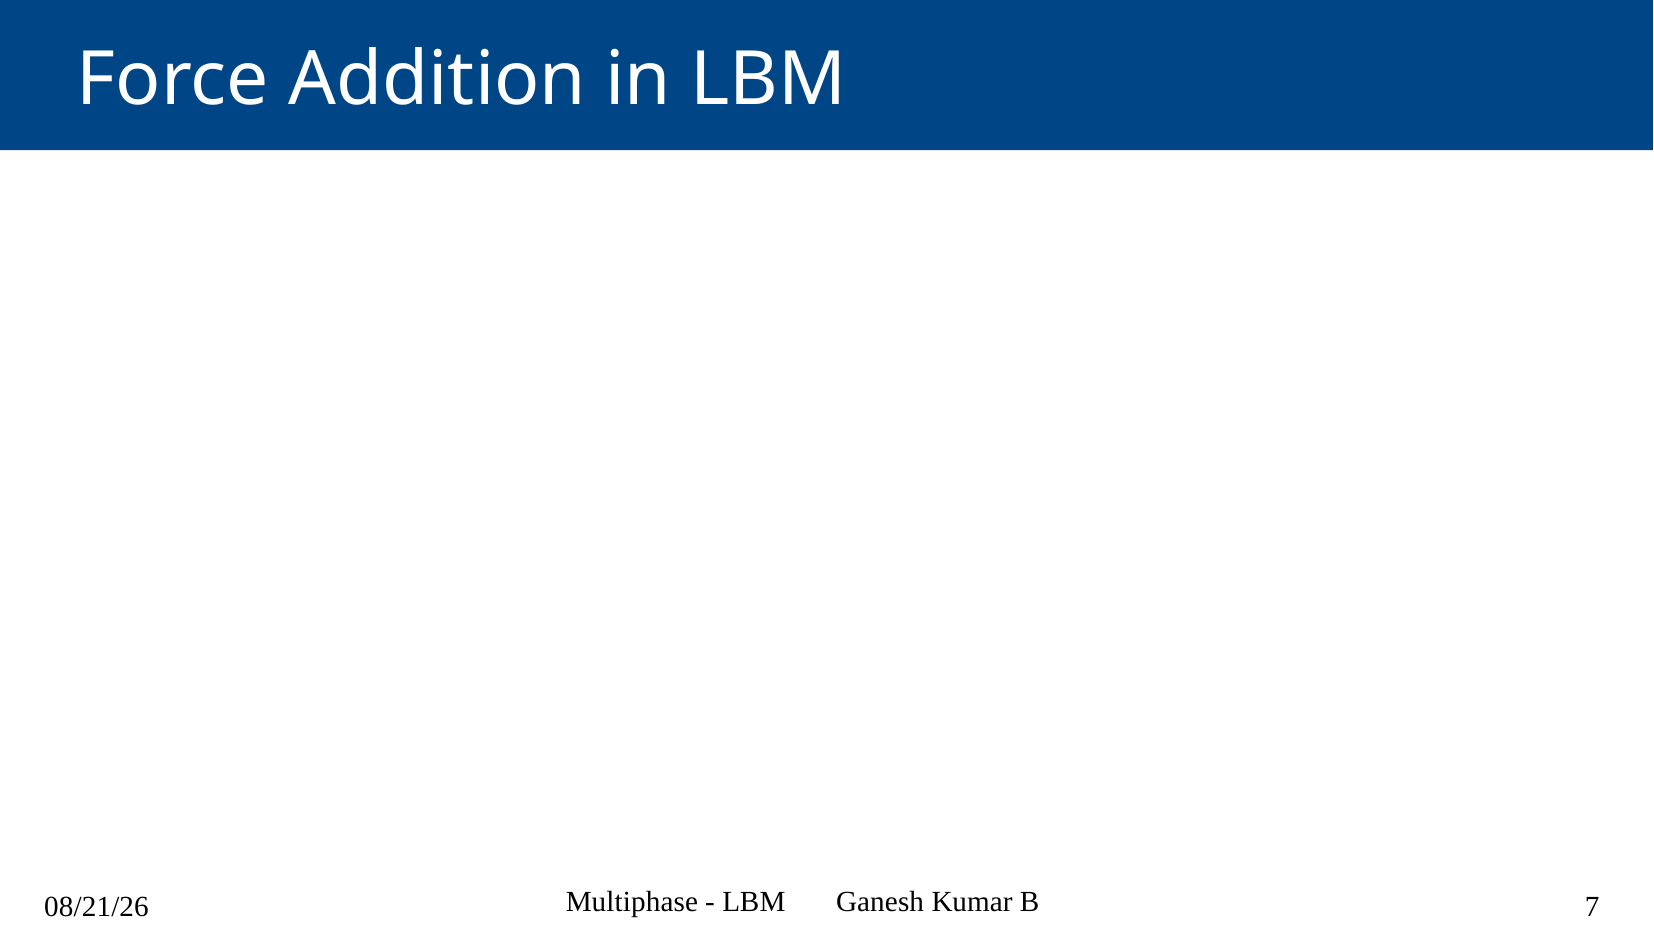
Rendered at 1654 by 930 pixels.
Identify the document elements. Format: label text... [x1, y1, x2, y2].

title Force Addition in LBM [0, 0, 1653, 151]
